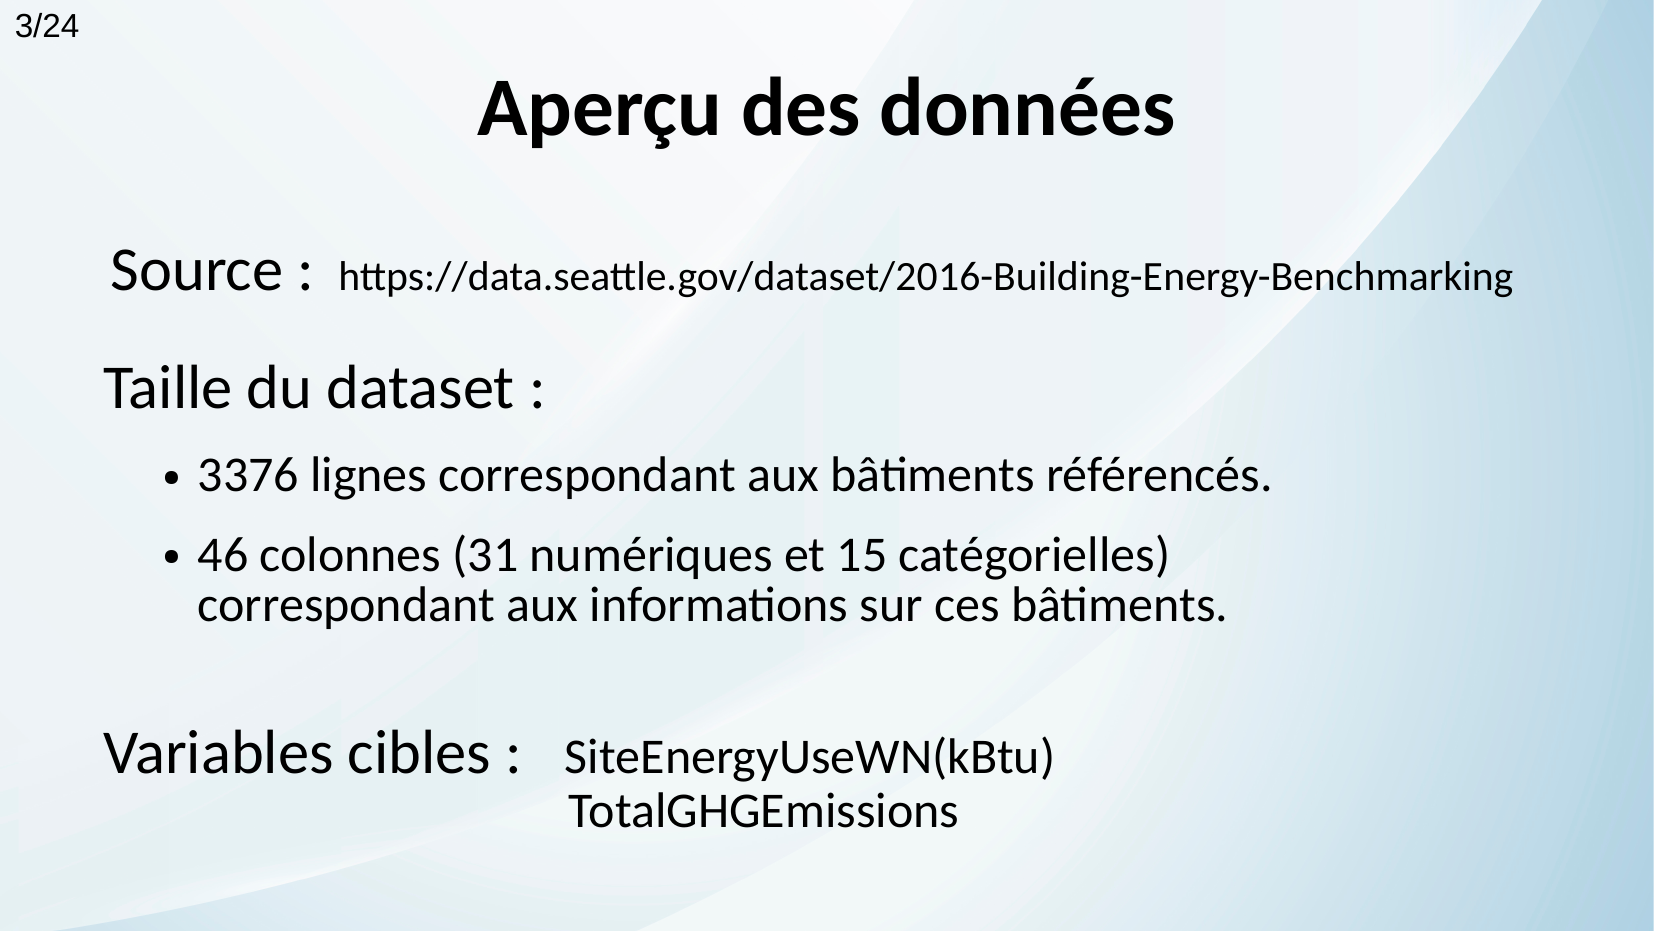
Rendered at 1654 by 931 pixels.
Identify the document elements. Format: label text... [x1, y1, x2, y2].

picture [0, 0, 1654, 931]
text_box 3/24 [0, 0, 119, 60]
title Aperçu des données [82, 37, 1571, 193]
text_box Source : https://data.seattle.gov/dataset/2016-Building-Energy-Benchmarking [96, 236, 1543, 355]
text_box Taille du dataset : 3376 lignes correspondant aux bâtiments référencés. 46 colonnes (31 numériques et 15 catégorielles) correspondant aux informations sur ces bâtiments. [88, 354, 1477, 680]
text_box Variables cibles : SiteEnergyUseWN(kBtu) TotalGHGEmissions [88, 719, 1418, 861]
